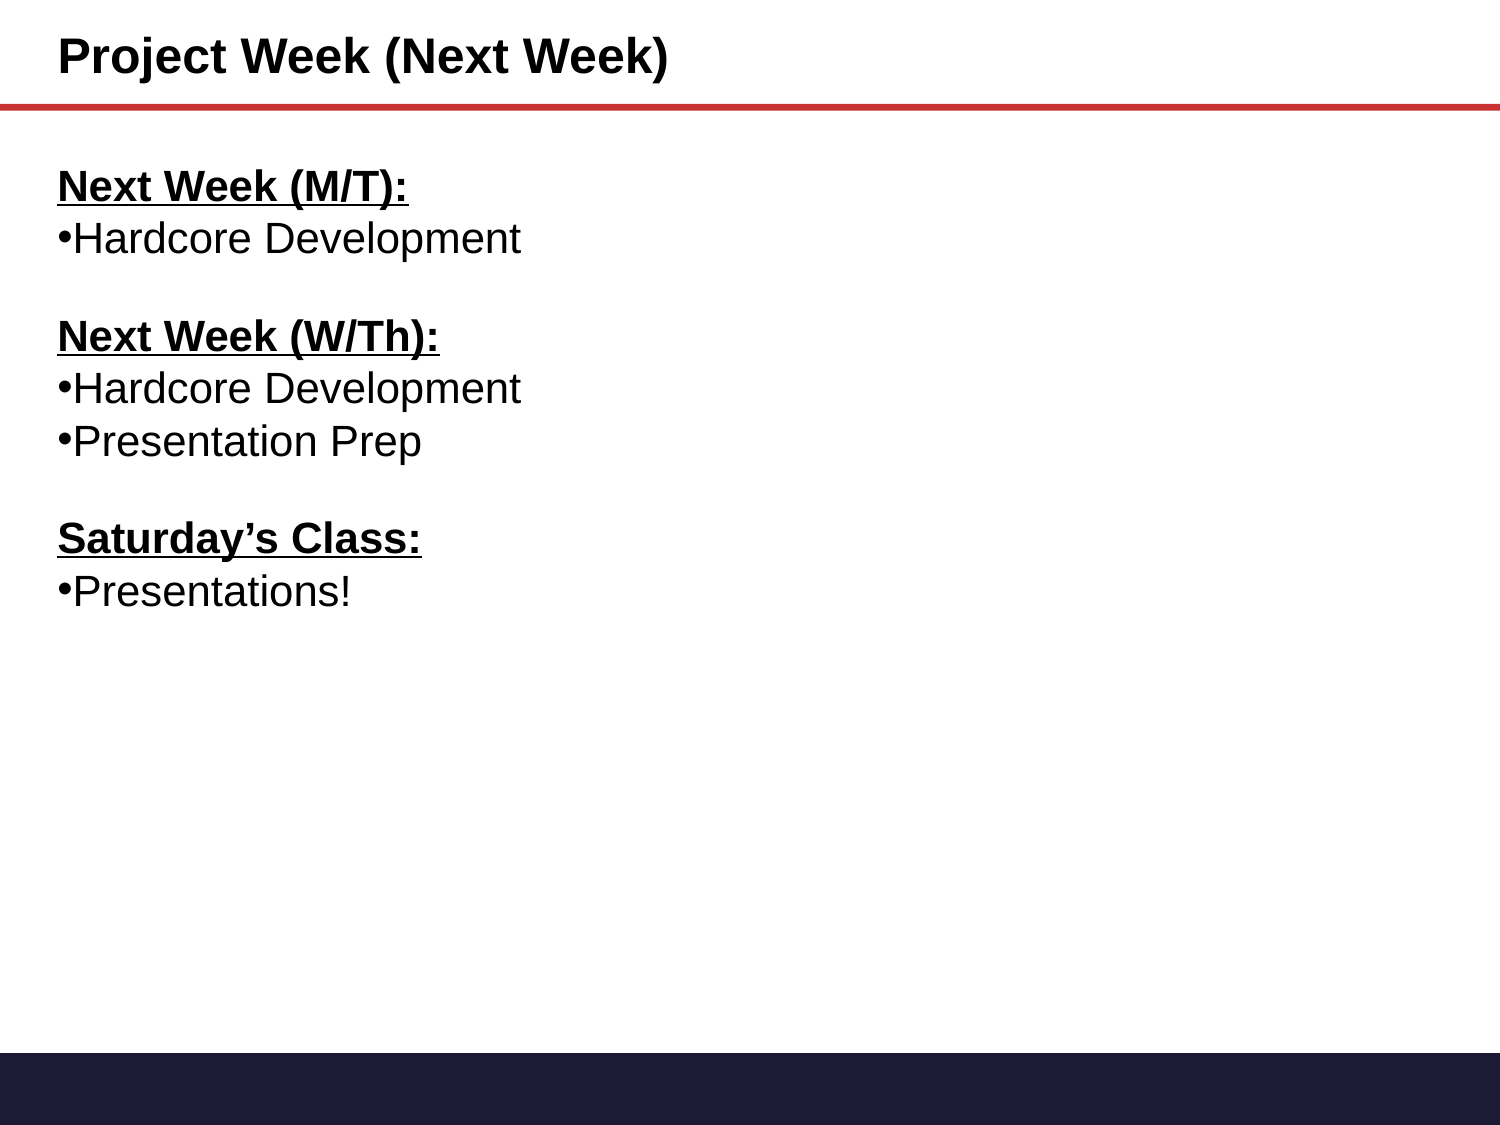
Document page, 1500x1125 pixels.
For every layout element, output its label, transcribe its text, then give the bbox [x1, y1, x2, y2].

text_box Next Week (M/T): Hardcore Development Next Week (W/Th): Hardcore Development Presentation Prep Saturday’s Class: Presentations! [49, 149, 1463, 623]
text_box Project Week (Next Week) [49, 16, 948, 92]
